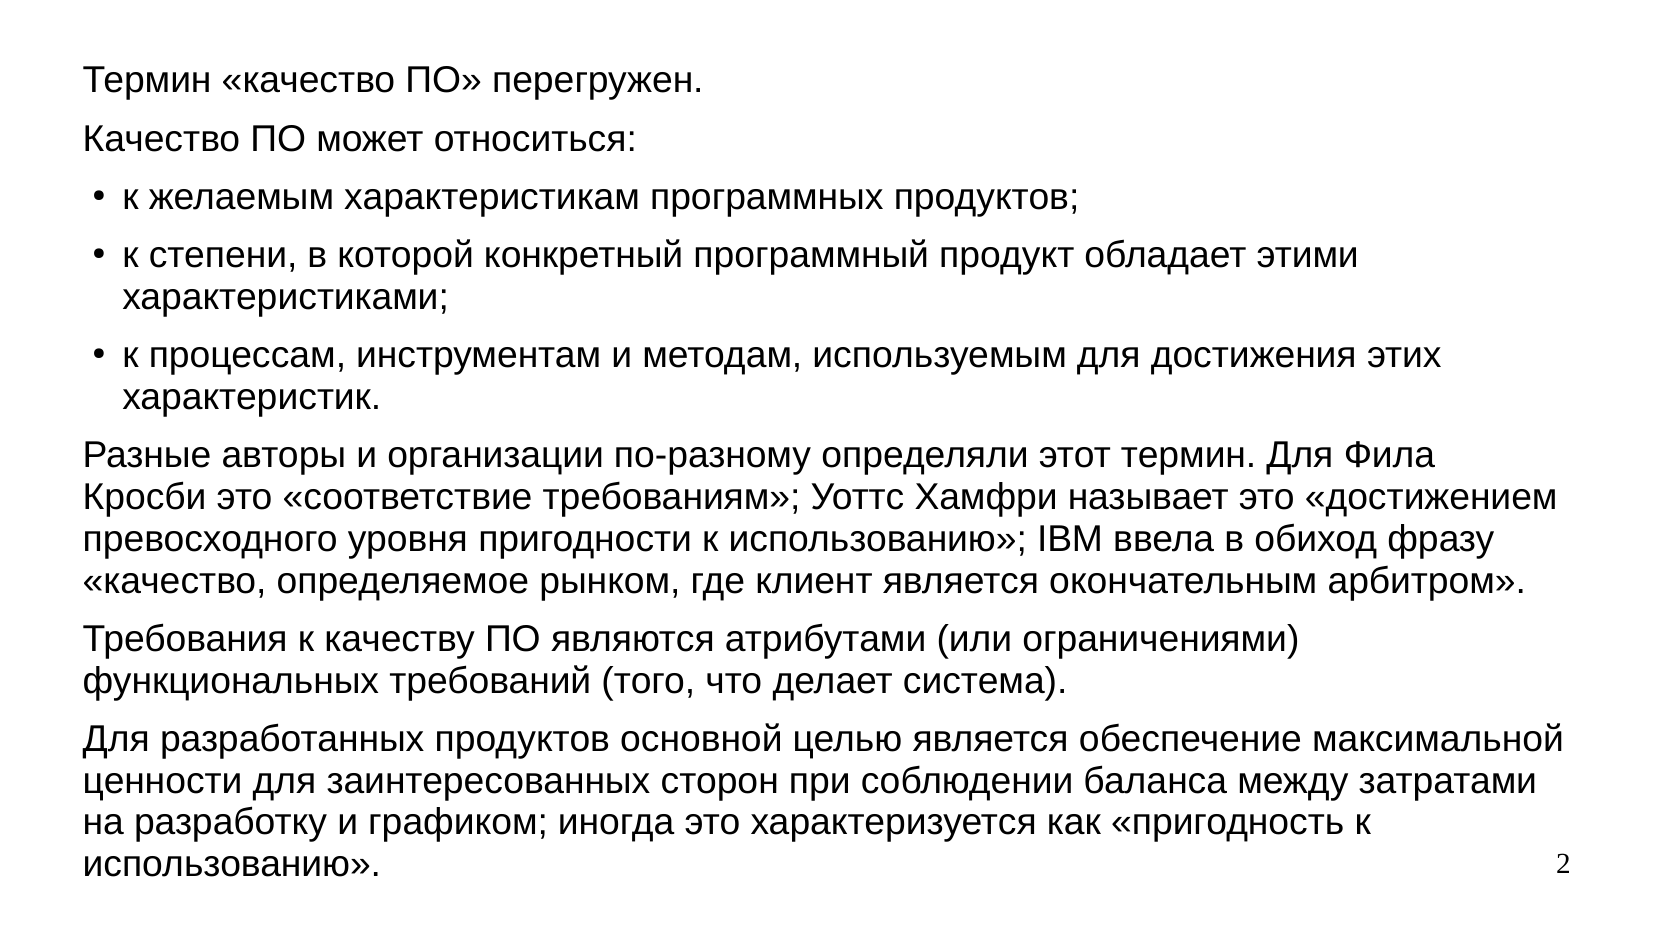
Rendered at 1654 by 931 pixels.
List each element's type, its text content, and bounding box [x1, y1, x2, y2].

list Термин «качество ПО» перегружен. Качество ПО может относиться: к желаемым характеристикам программных продуктов; к степени, в которой конкретный программный продукт обладает этими характеристиками; к процессам, инструментам и методам, используемым для достижения этих характеристик. Разные авторы и организации по-разному определяли этот термин. Для Фила Кросби это «соответствие требованиям»; Уоттс Хамфри называет это «достижением превосходного уровня пригодности к использованию»; IBM ввела в обиход фразу «качество, определяемое рынком, где клиент является окончательным арбитром». Требования к качеству ПО являются атрибутами (или ограничениями) функциональных требований (того, что делает система). Для разработанных продуктов основной целью является обеспечение максимальной ценности для заинтересованных сторон при соблюдении баланса между затратами на разработку и графиком; иногда это характеризуется как «пригодность к использованию». [82, 59, 1571, 886]
